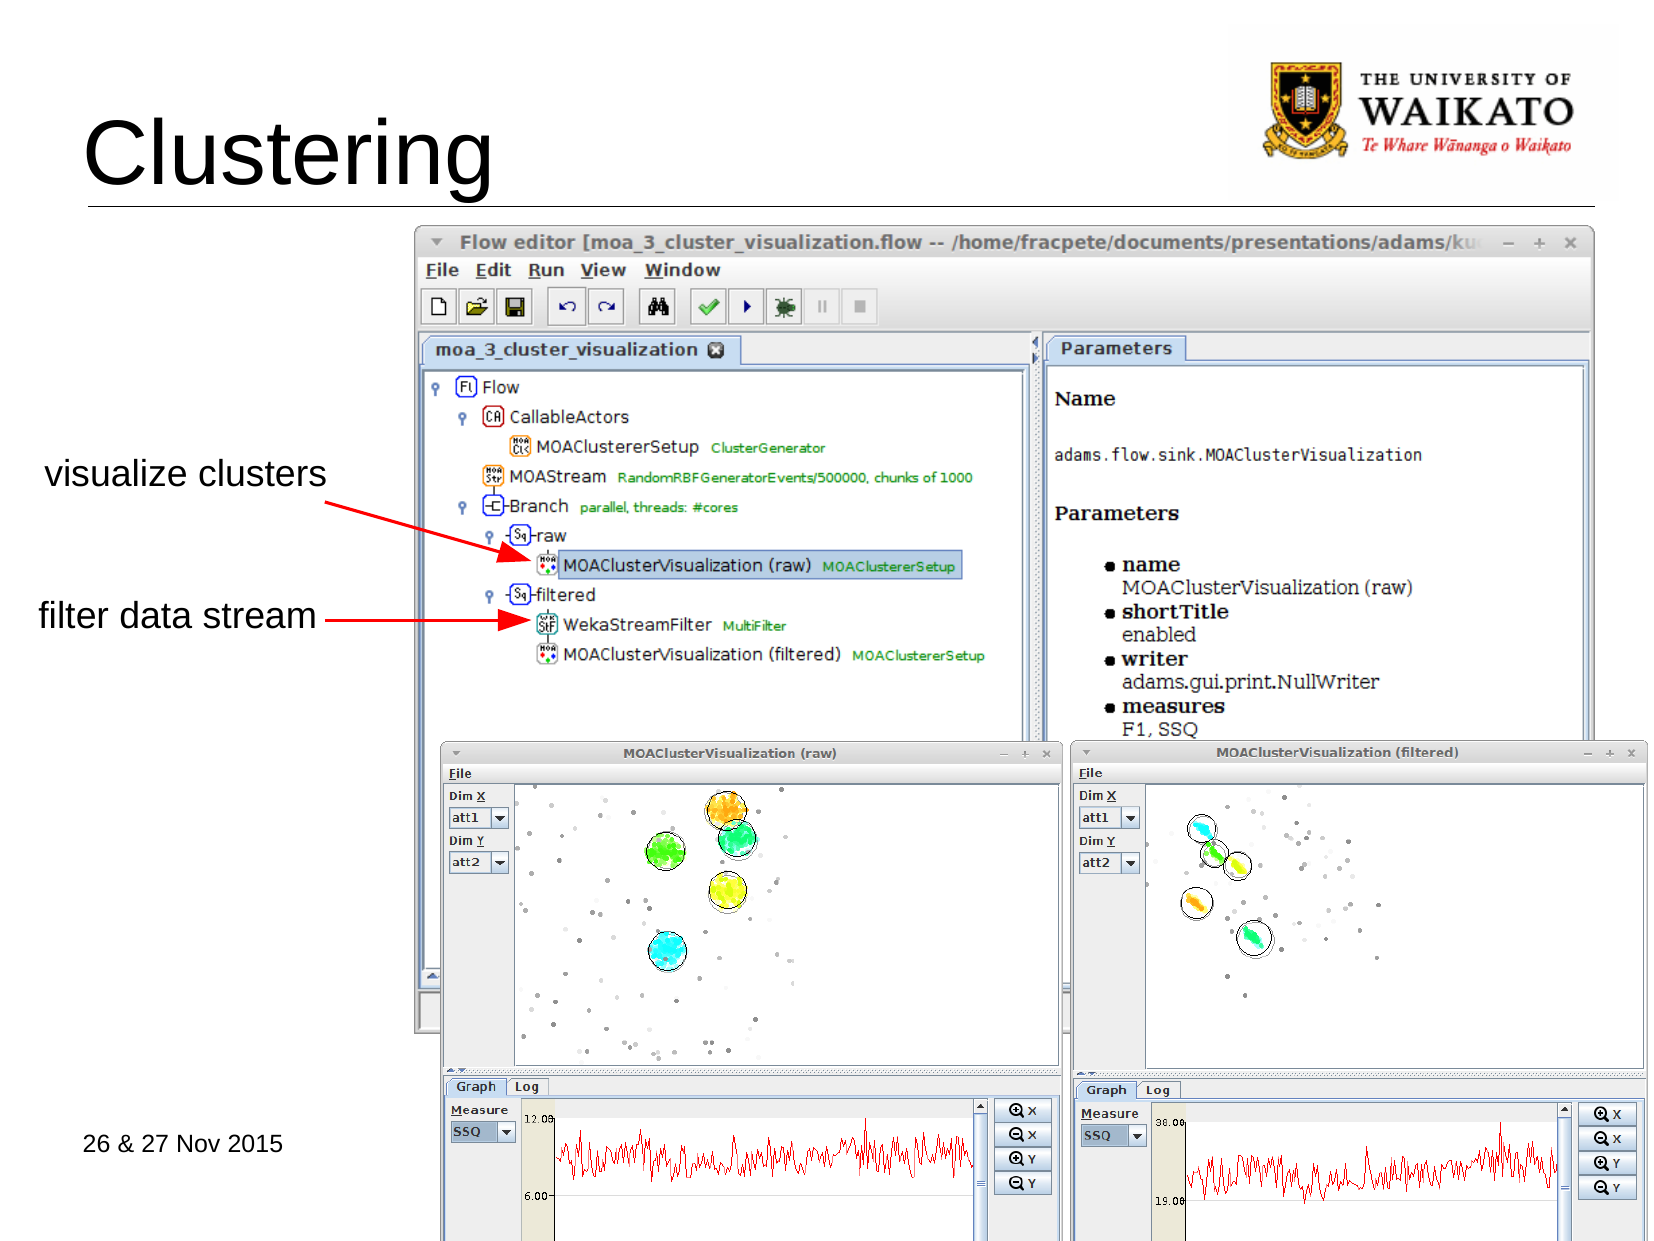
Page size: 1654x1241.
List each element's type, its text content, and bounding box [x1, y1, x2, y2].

picture [1228, 24, 1619, 201]
picture [414, 225, 1648, 1241]
text_box filter data stream [23, 586, 333, 644]
title Clustering [82, 49, 1571, 257]
text_box visualize clusters [29, 445, 342, 502]
